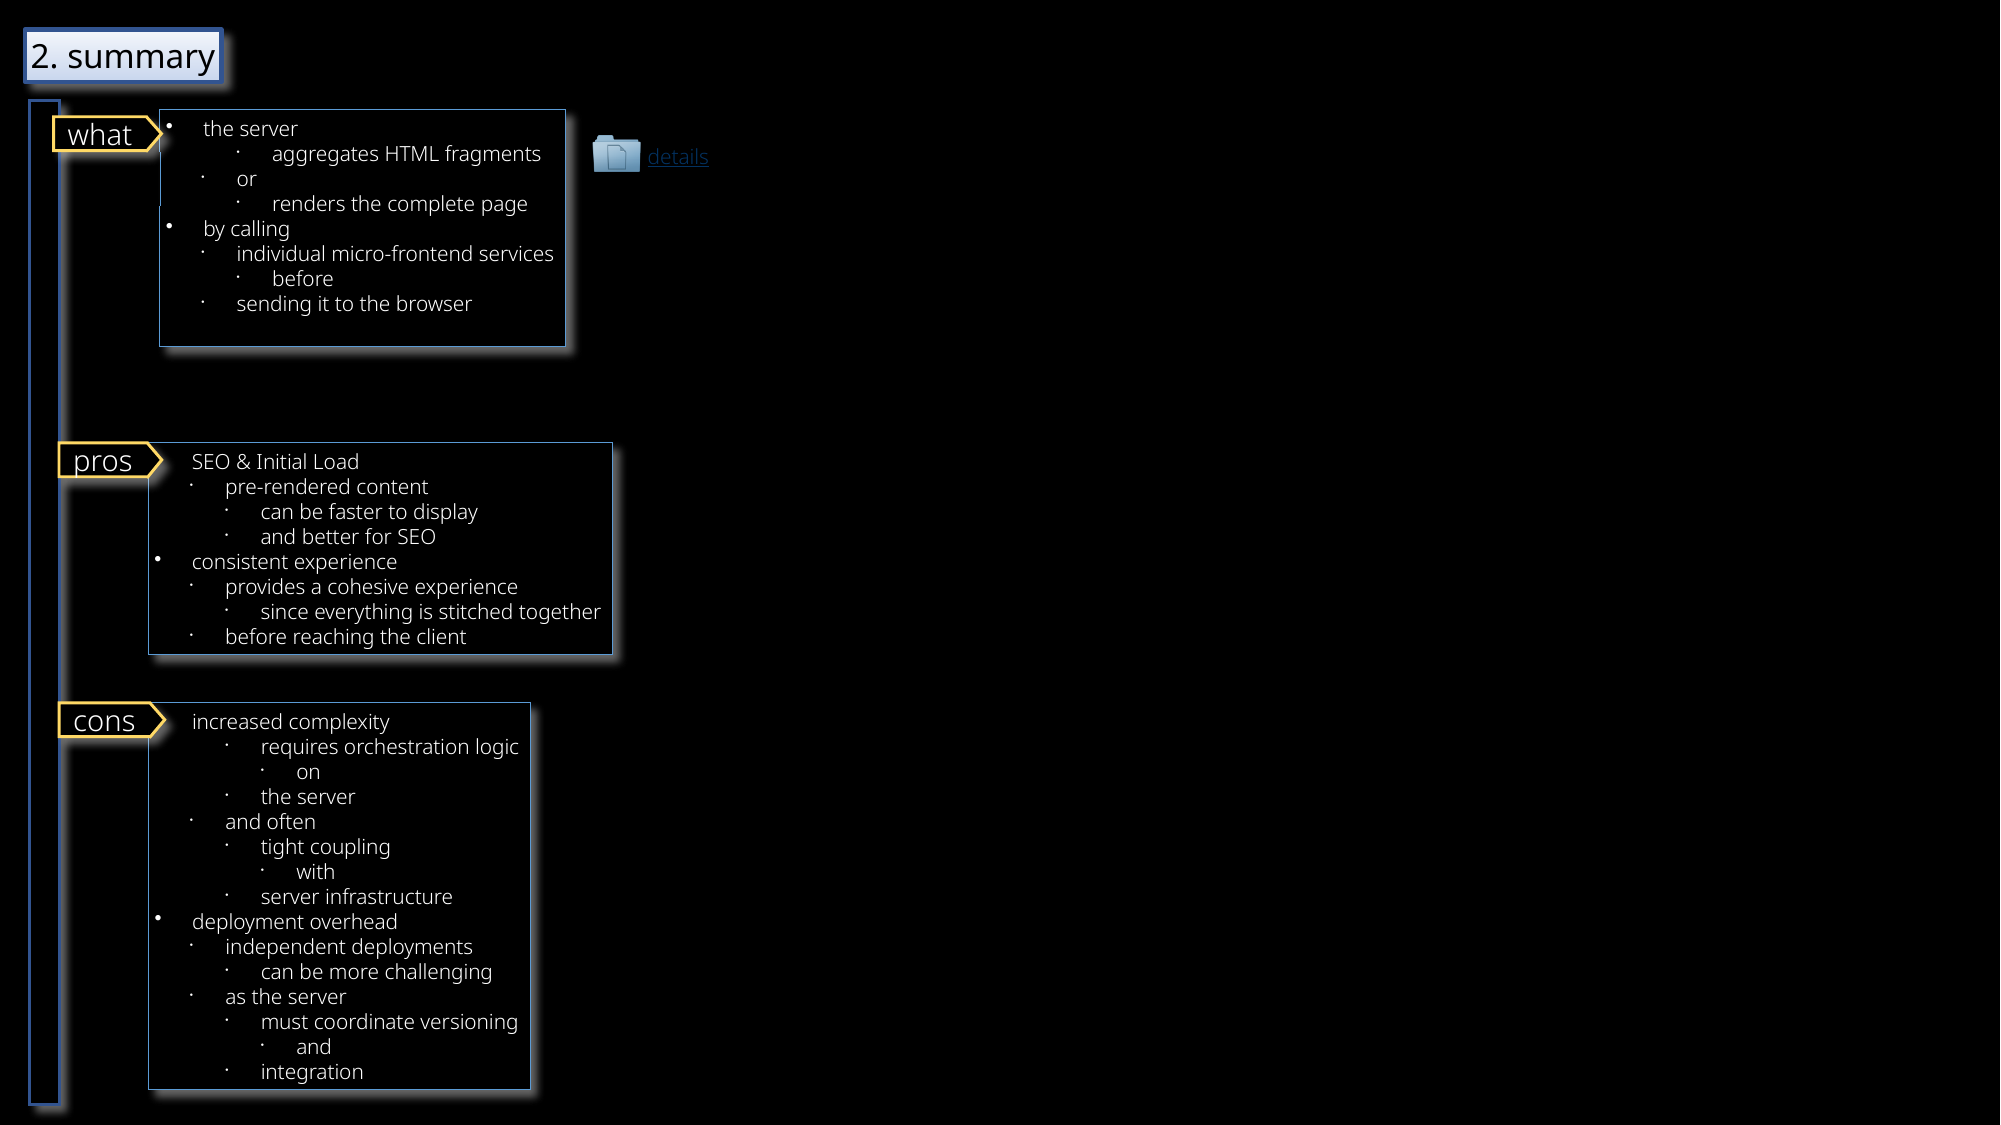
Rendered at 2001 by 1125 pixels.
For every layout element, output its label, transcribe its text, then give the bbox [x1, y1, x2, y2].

text_box [29, 100, 60, 1105]
picture [592, 128, 641, 178]
text_box pros [58, 442, 162, 477]
text_box details [647, 143, 710, 172]
text_box the server aggregates HTML fragments or renders the complete page by calling individual micro‑frontend services before sending it to the browser [159, 109, 566, 347]
title 2. summary [29, 29, 217, 82]
text_box increased complexity requires orchestration logic on the server and often tight coupling with server infrastructure deployment overhead independent deployments can be more challenging as the server must coordinate versioning and integration [148, 702, 531, 1090]
text_box cons [59, 702, 165, 737]
text_box SEO & Initial Load pre-rendered content can be faster to display and better for SEO consistent experience provides a cohesive experience since everything is stitched together before reaching the client [148, 442, 613, 655]
text_box what [53, 116, 162, 151]
